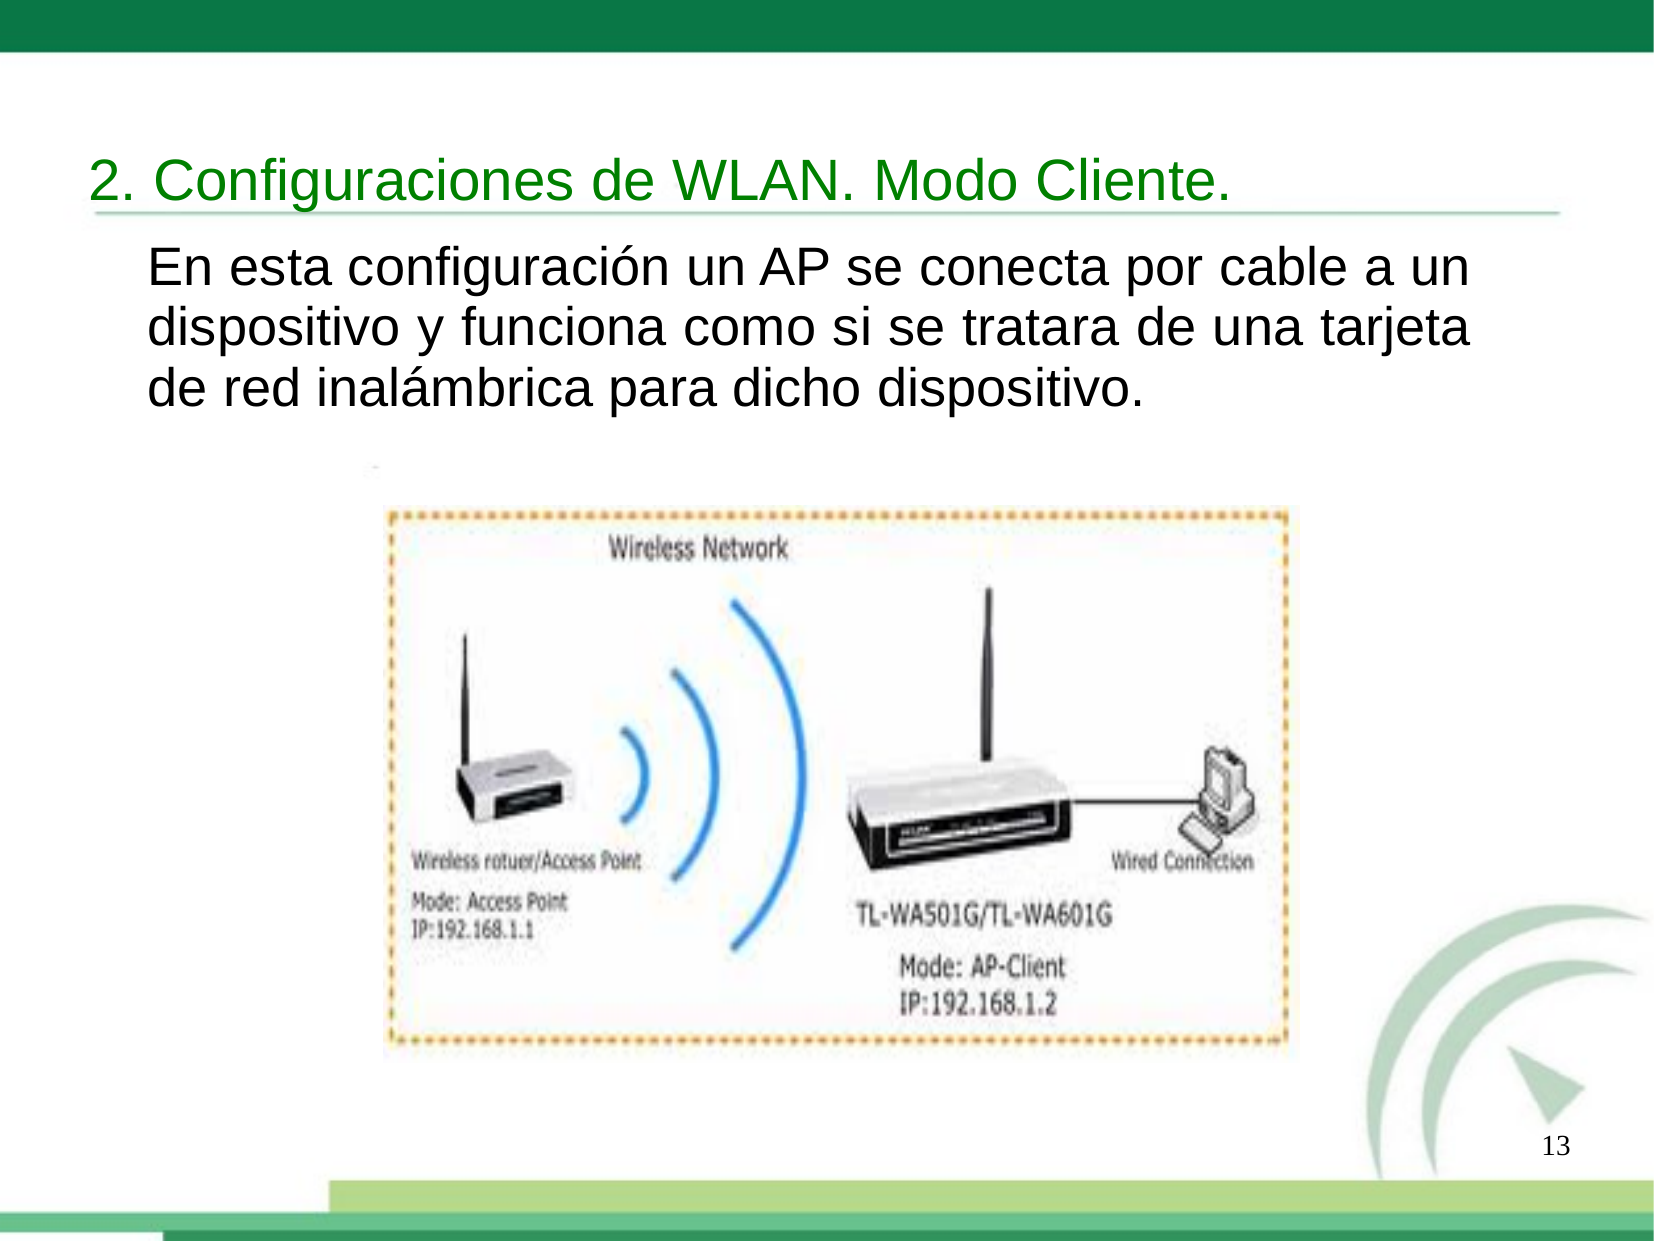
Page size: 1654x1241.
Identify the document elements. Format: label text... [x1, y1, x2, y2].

list En esta configuración un AP se conecta por cable a un dispositivo y funciona como si se tratara de una tarjeta de red inalámbrica para dicho dispositivo. [147, 236, 1473, 1077]
text_box 2. Configuraciones de WLAN. Modo Cliente. [88, 147, 1565, 223]
picture [0, 0, 1654, 1241]
